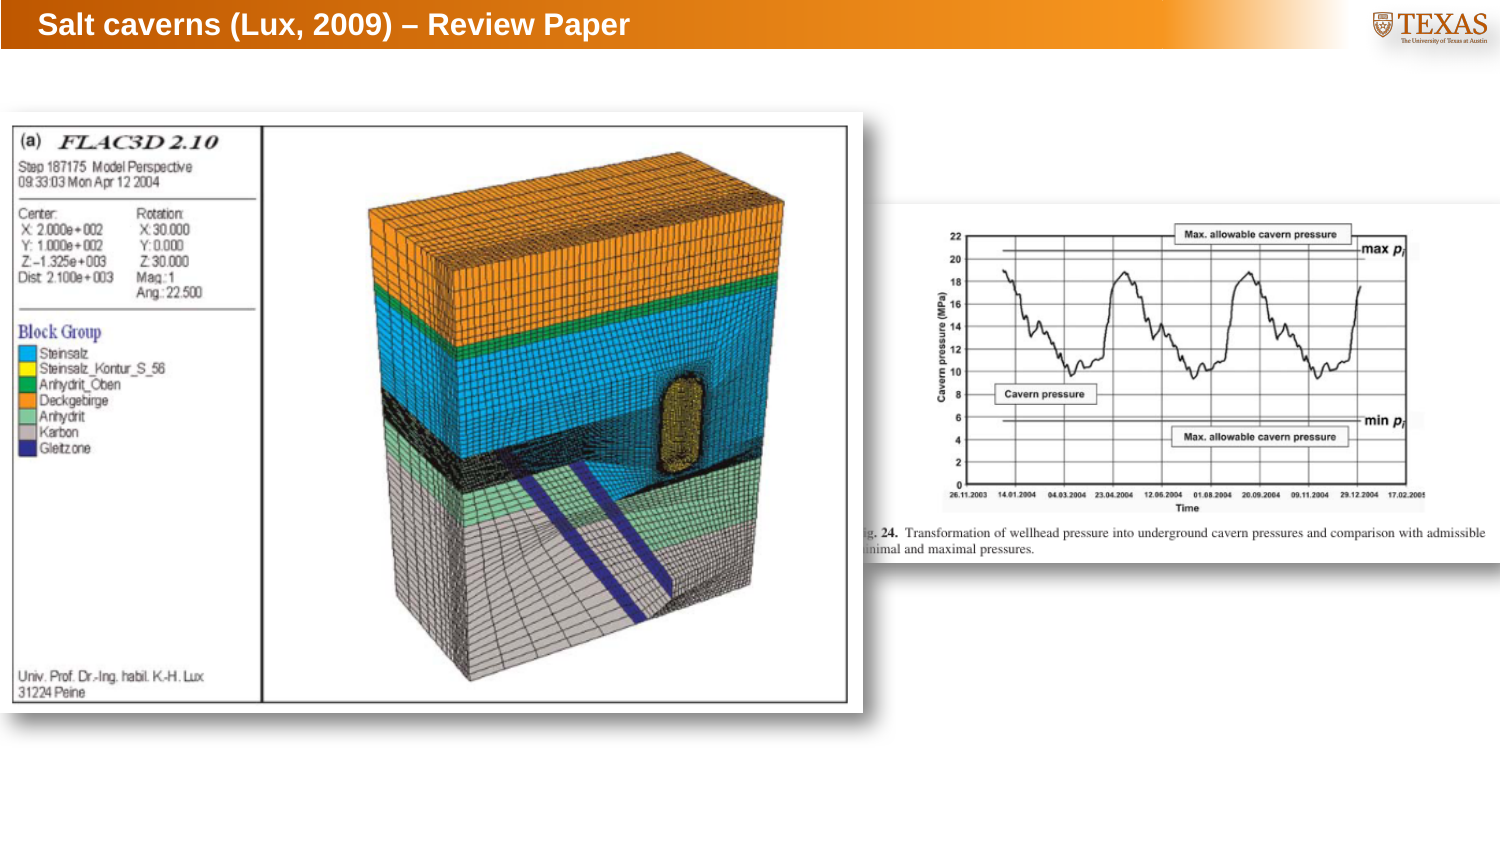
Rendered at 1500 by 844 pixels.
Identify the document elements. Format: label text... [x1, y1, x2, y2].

picture [885, 204, 1500, 563]
picture [1348, 0, 1500, 68]
title Salt caverns (Lux, 2009) – Review Paper [37, 0, 1126, 49]
picture [0, 112, 863, 713]
